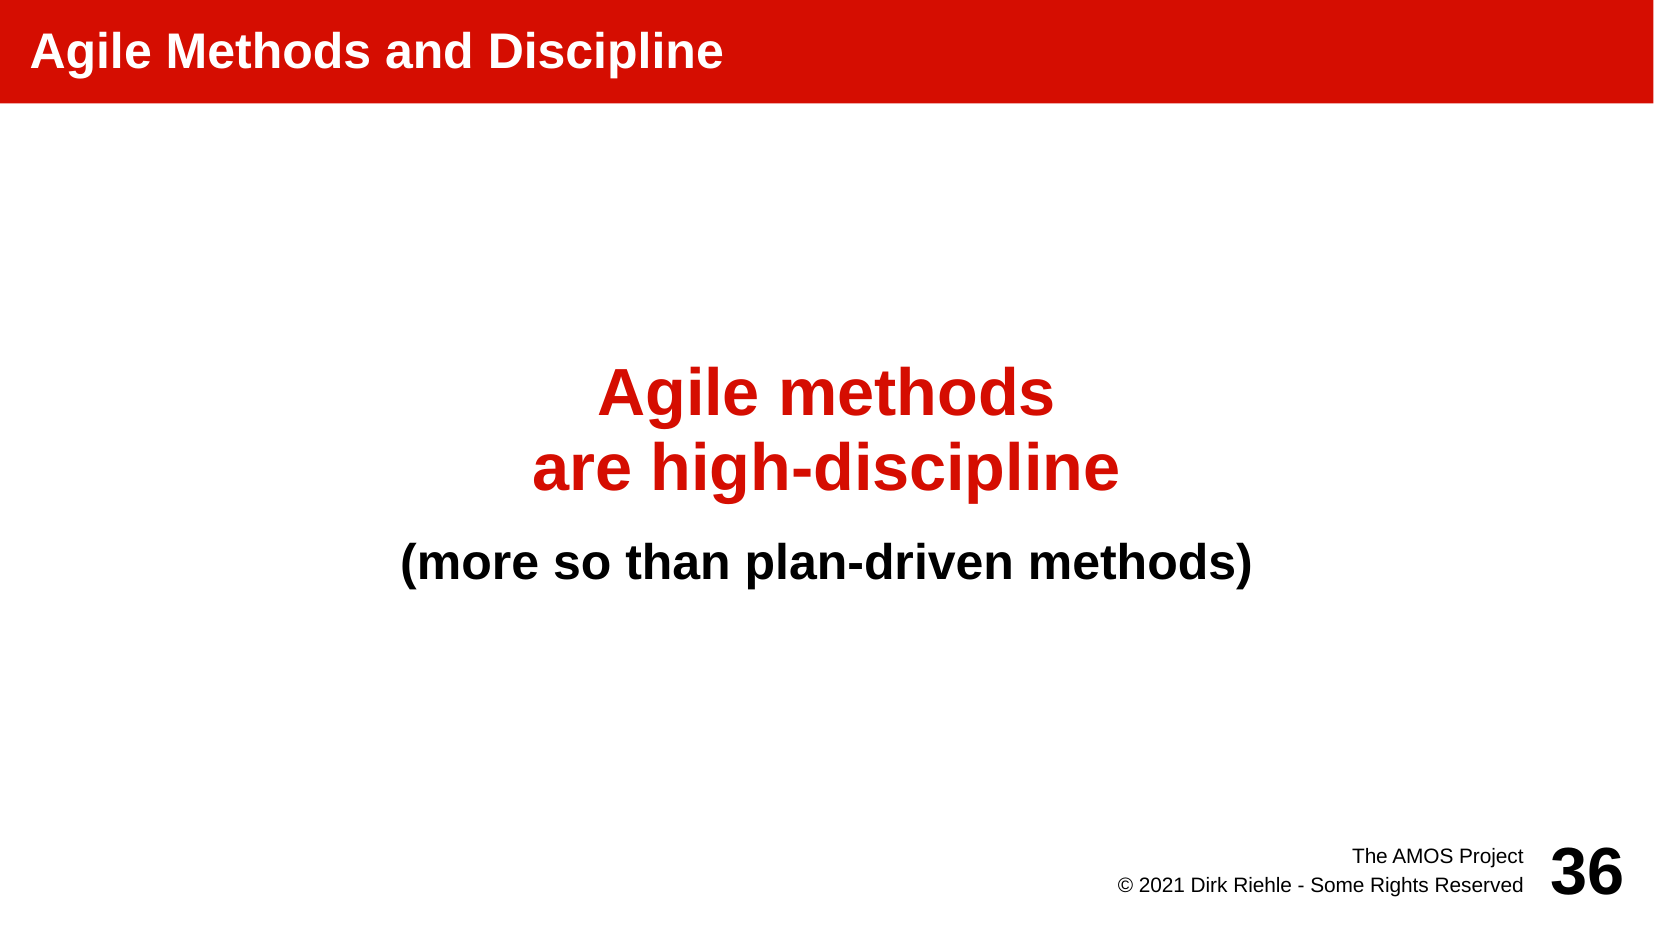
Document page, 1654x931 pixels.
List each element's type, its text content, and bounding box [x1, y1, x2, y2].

title Agile Methods and Discipline [0, 0, 1654, 104]
subtitle Agile methods are high-discipline (more so than plan-driven methods) [29, 132, 1625, 813]
